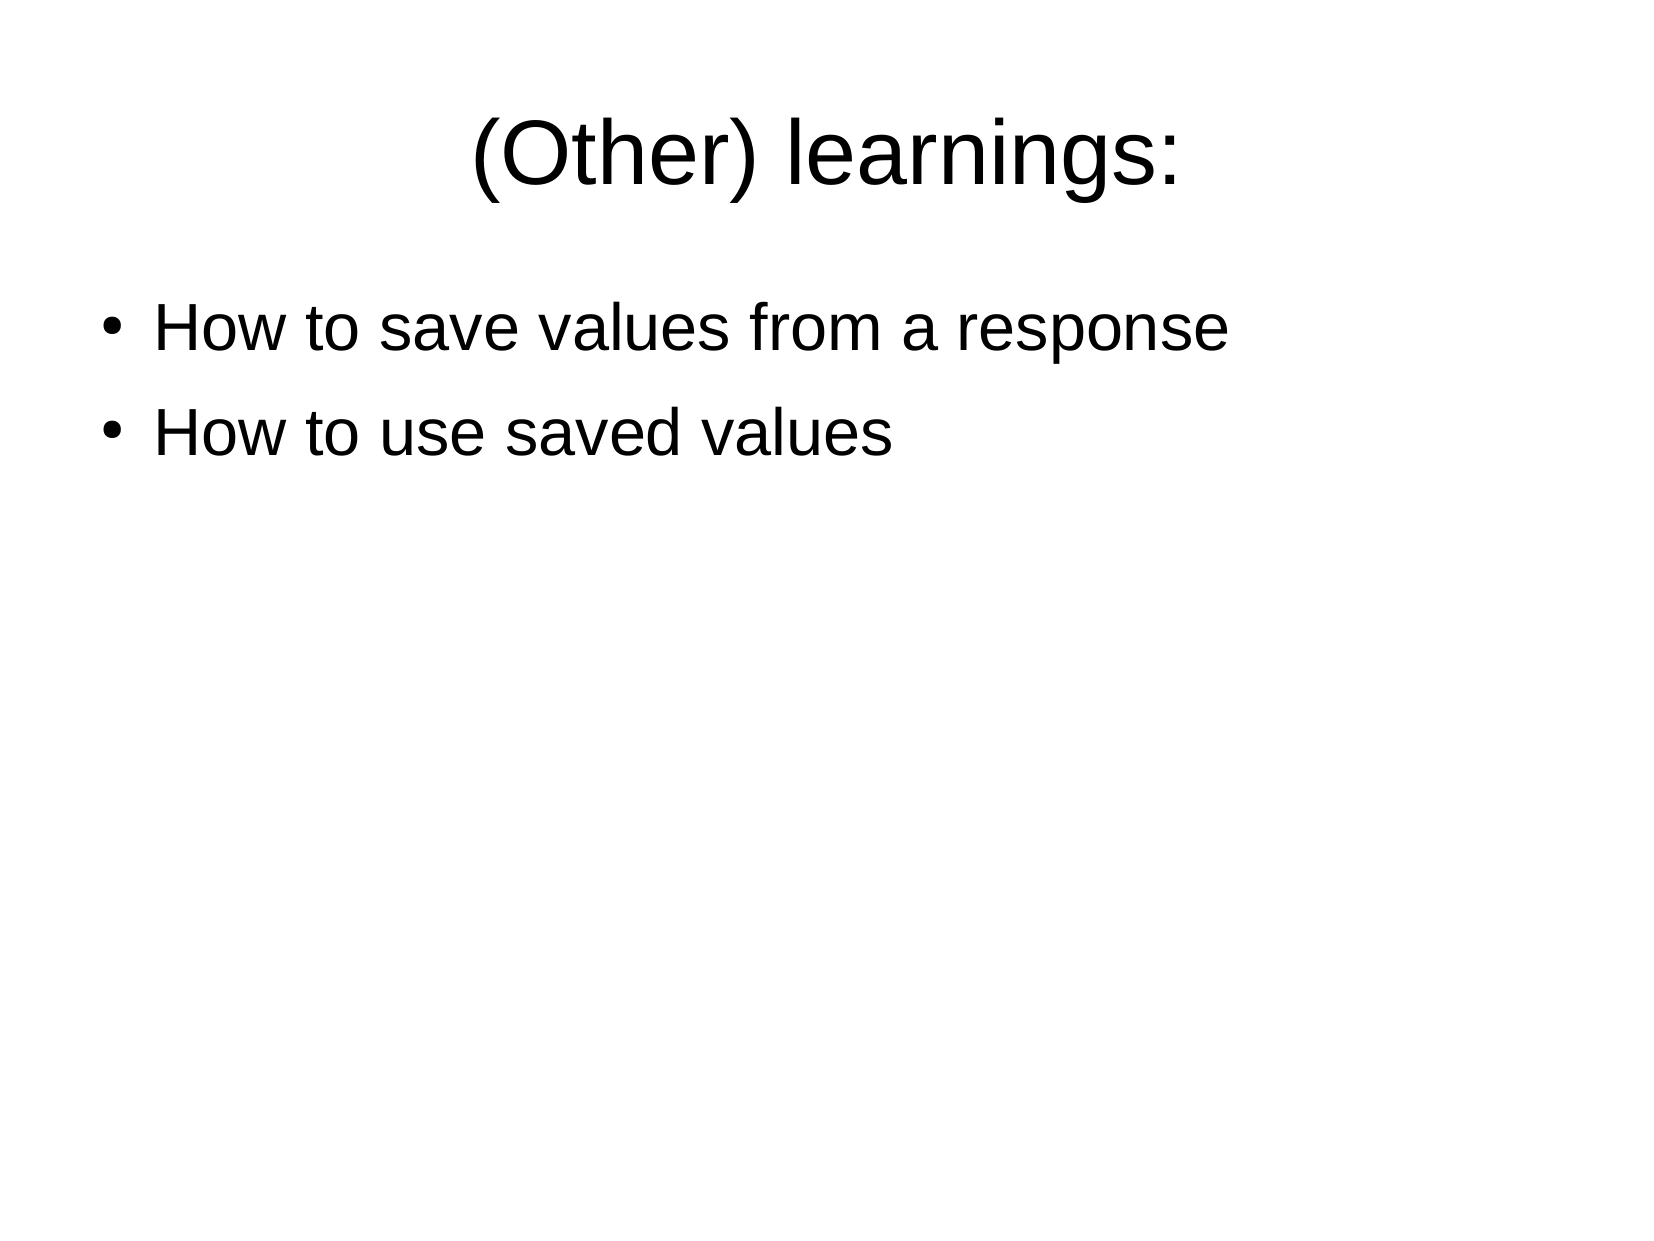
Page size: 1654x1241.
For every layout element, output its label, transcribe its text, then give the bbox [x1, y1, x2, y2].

list How to save values from a response How to use saved values [82, 290, 1571, 1010]
title (Other) learnings: [82, 49, 1571, 257]
